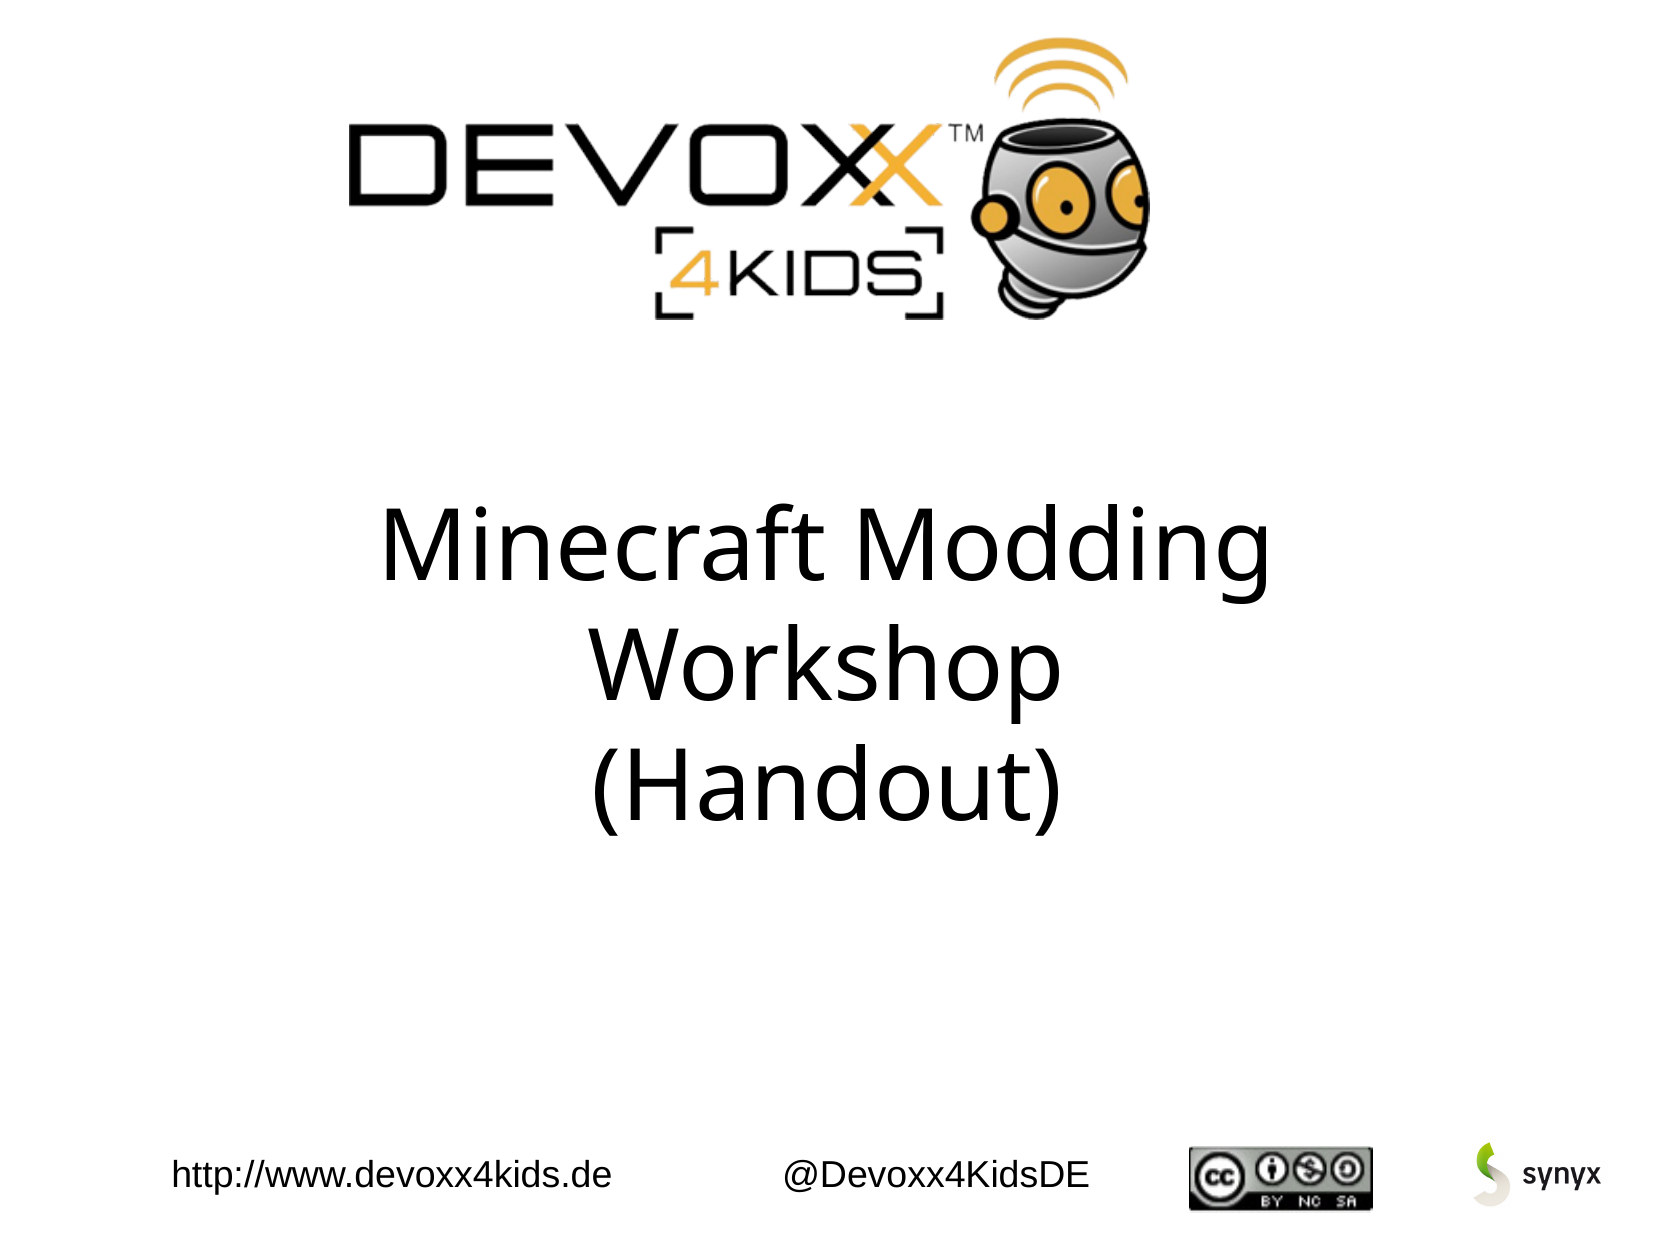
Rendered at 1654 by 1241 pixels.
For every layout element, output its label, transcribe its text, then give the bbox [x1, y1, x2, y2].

picture [1189, 1146, 1373, 1213]
picture [349, 37, 1150, 320]
picture [1455, 1128, 1616, 1223]
title Minecraft Modding Workshop (Handout) [64, 473, 1589, 715]
